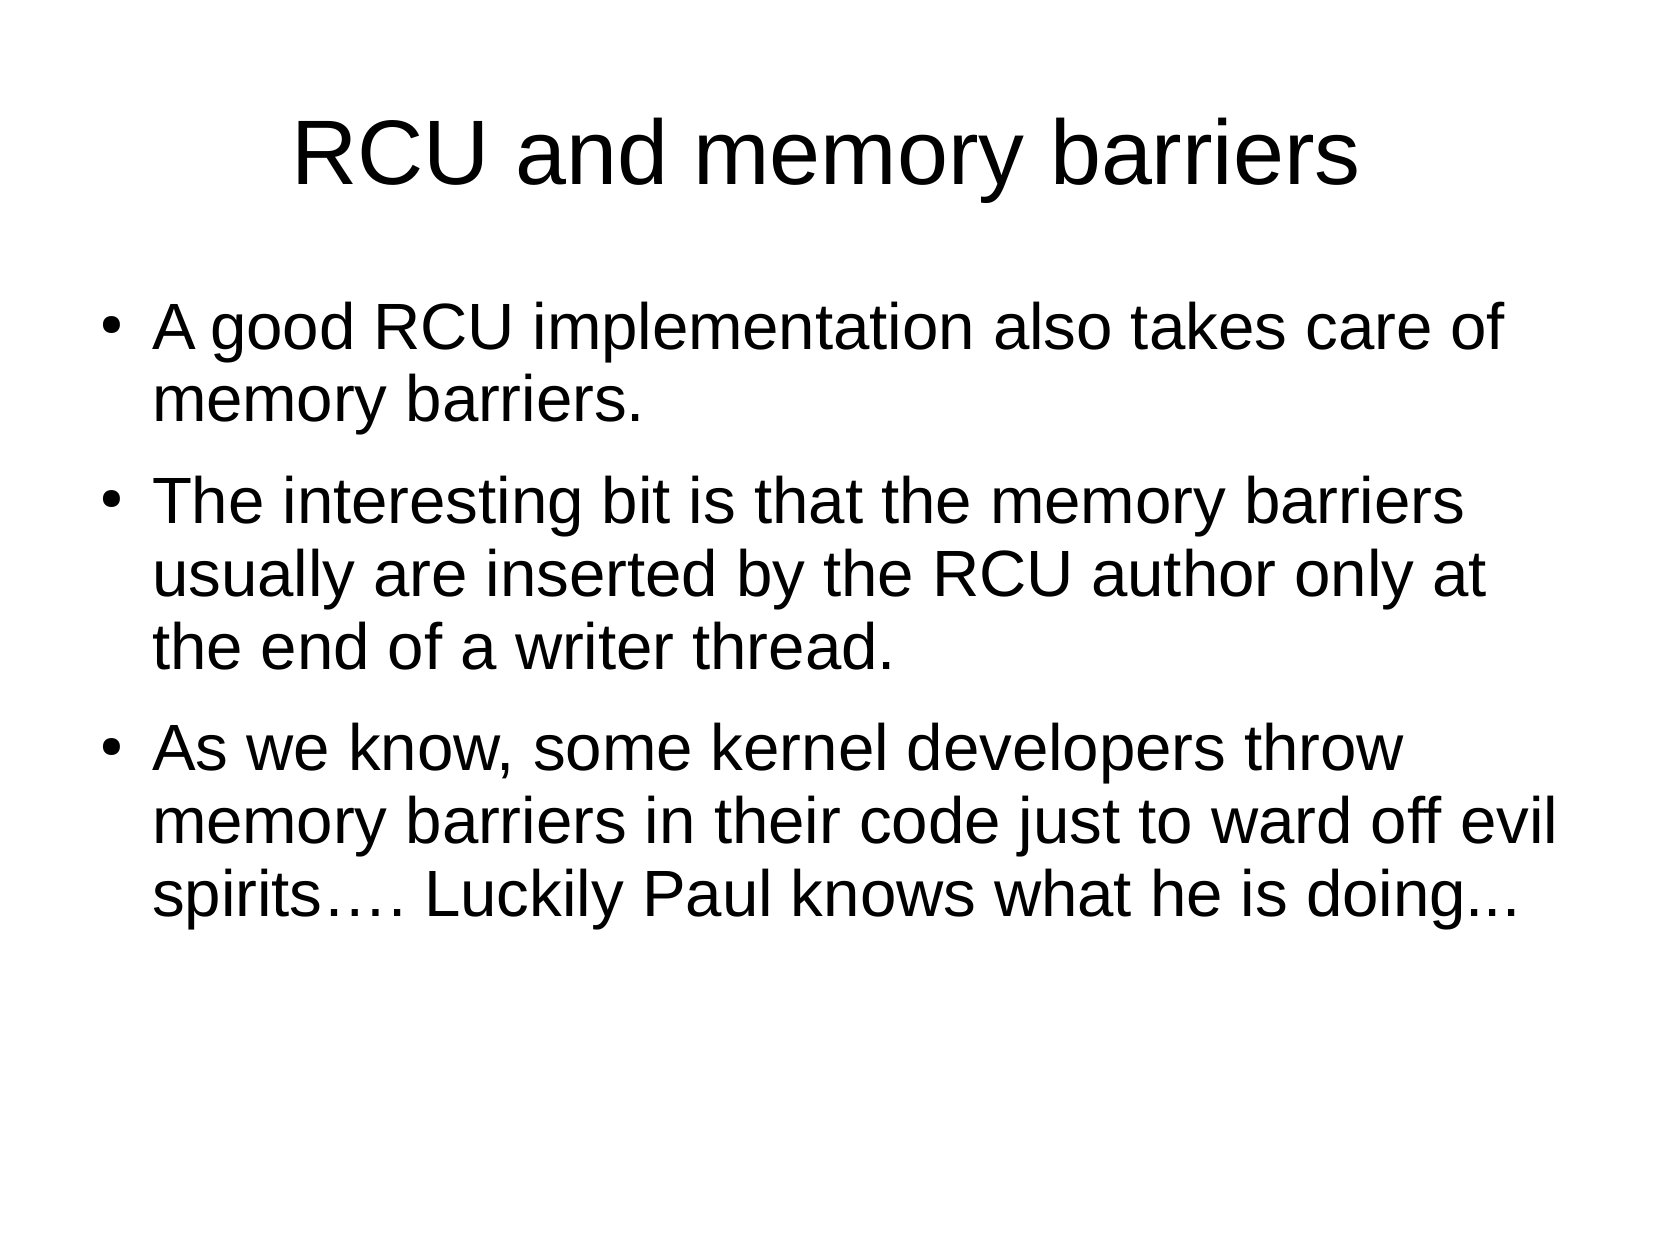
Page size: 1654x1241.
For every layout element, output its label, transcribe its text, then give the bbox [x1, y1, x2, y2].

list A good RCU implementation also takes care of memory barriers. The interesting bit is that the memory barriers usually are inserted by the RCU author only at the end of a writer thread. As we know, some kernel developers throw memory barriers in their code just to ward off evil spirits…. Luckily Paul knows what he is doing... [82, 290, 1571, 1010]
title RCU and memory barriers [82, 49, 1571, 257]
